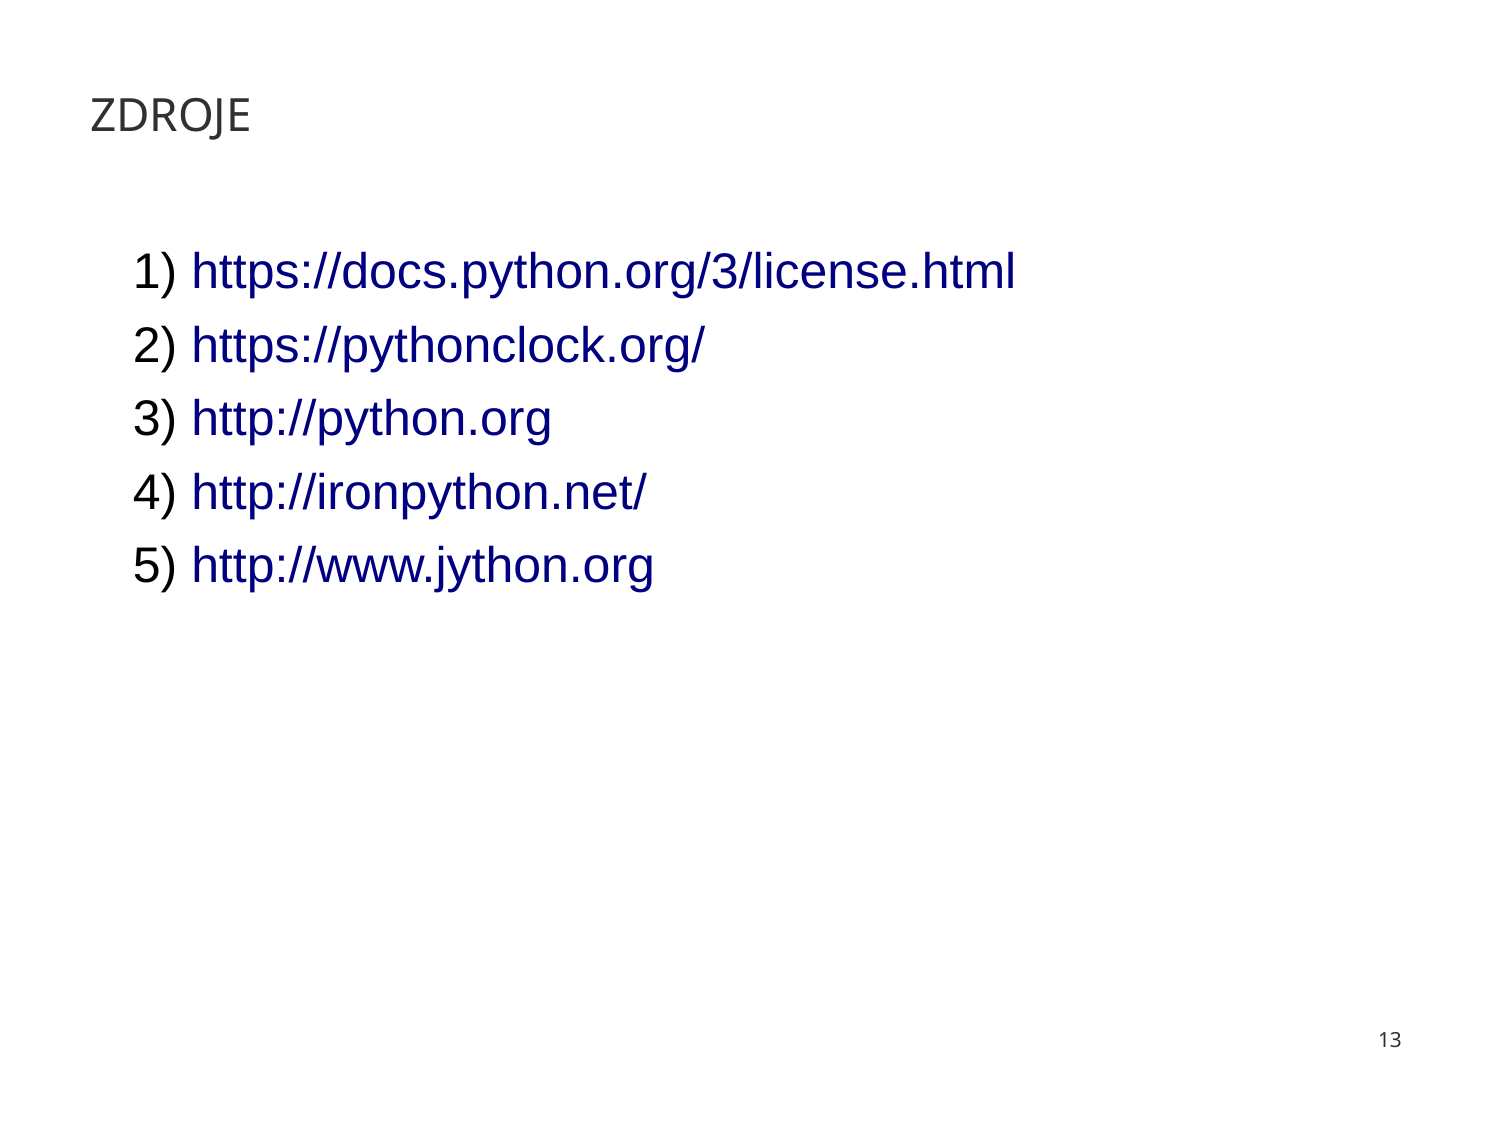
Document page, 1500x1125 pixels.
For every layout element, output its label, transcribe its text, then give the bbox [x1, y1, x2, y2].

text_box https://docs.python.org/3/license.html https://pythonclock.org/ http://python.org http://ironpython.net/ http://www.jython.org [118, 236, 1418, 817]
slide_number <číslo> [1343, 1010, 1417, 1071]
title Zdroje [75, 66, 1223, 161]
